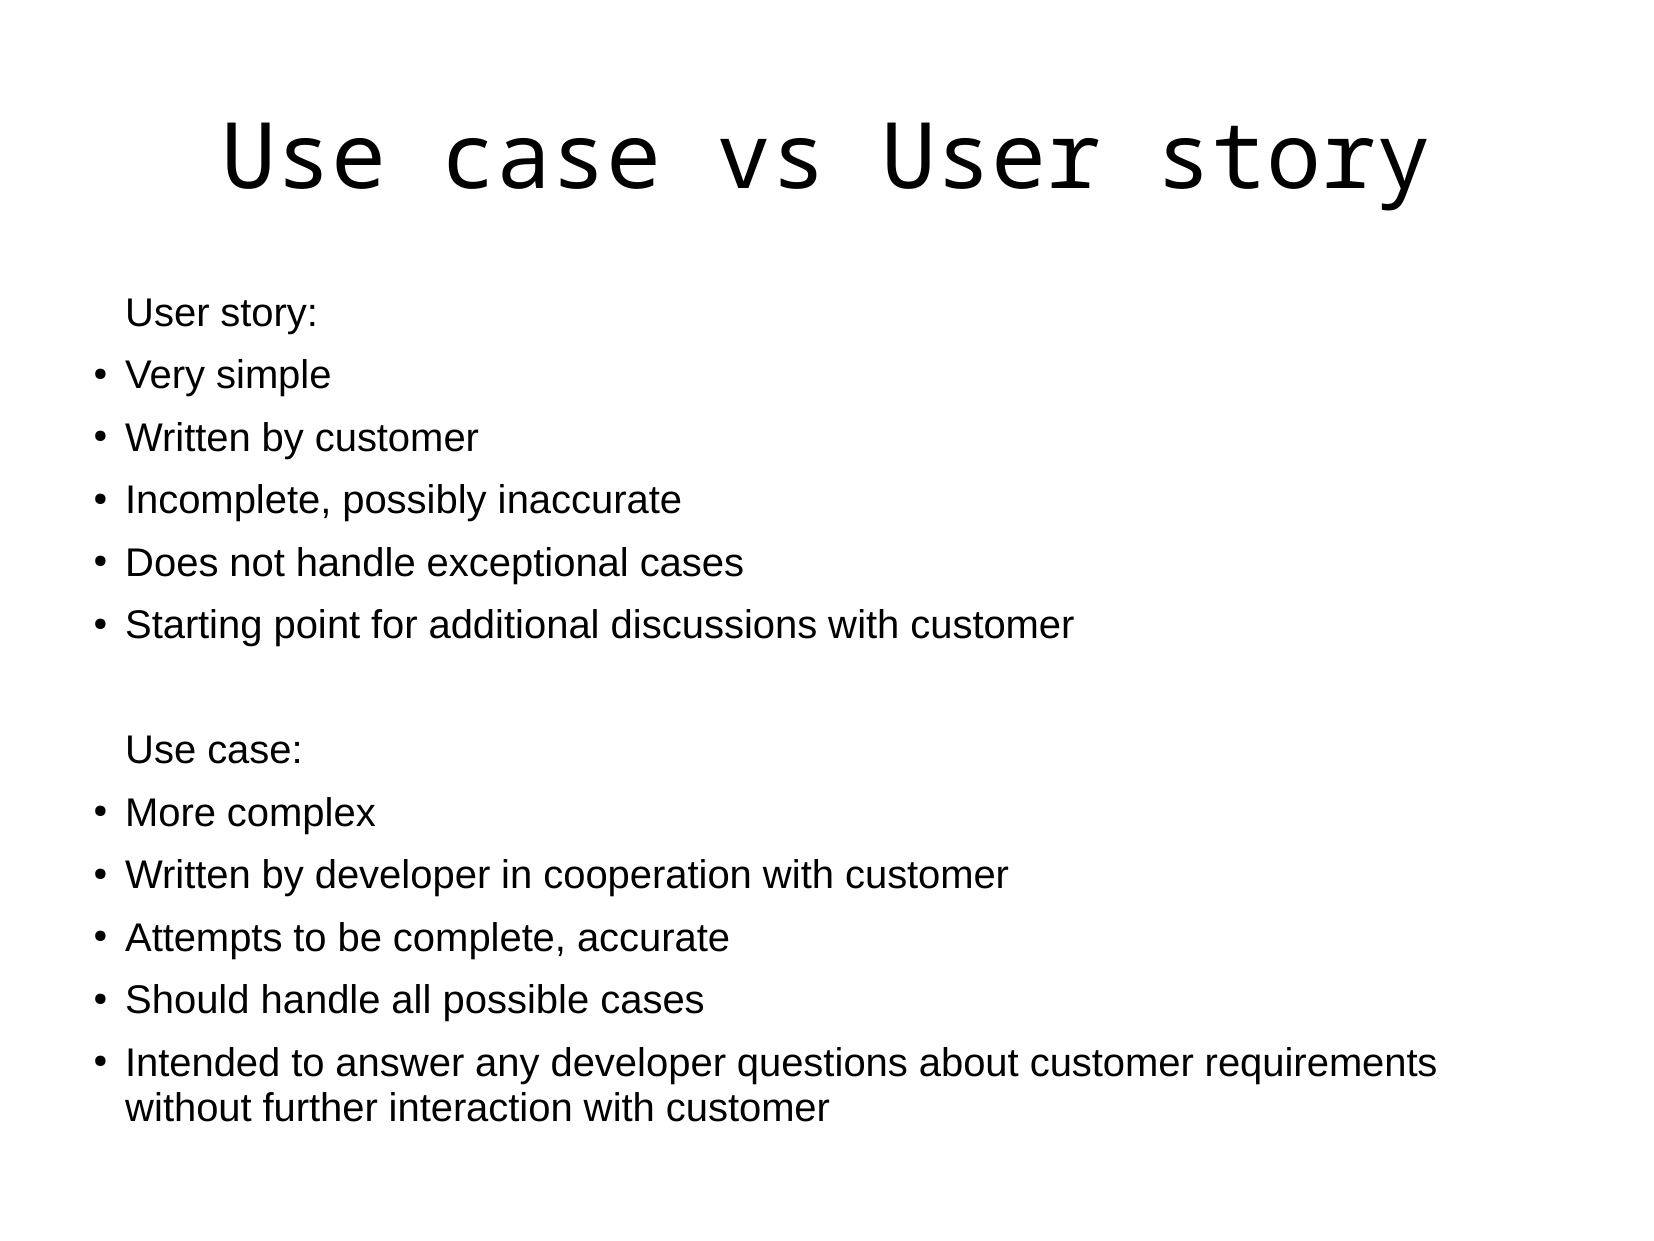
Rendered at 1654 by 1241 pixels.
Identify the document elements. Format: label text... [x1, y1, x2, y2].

list User story: Very simple Written by customer Incomplete, possibly inaccurate Does not handle exceptional cases Starting point for additional discussions with customer Use case: More complex Written by developer in cooperation with customer Attempts to be complete, accurate Should handle all possible cases Intended to answer any developer questions about customer requirements without further interaction with customer [82, 290, 1571, 1134]
title Use case vs User story [82, 49, 1571, 257]
